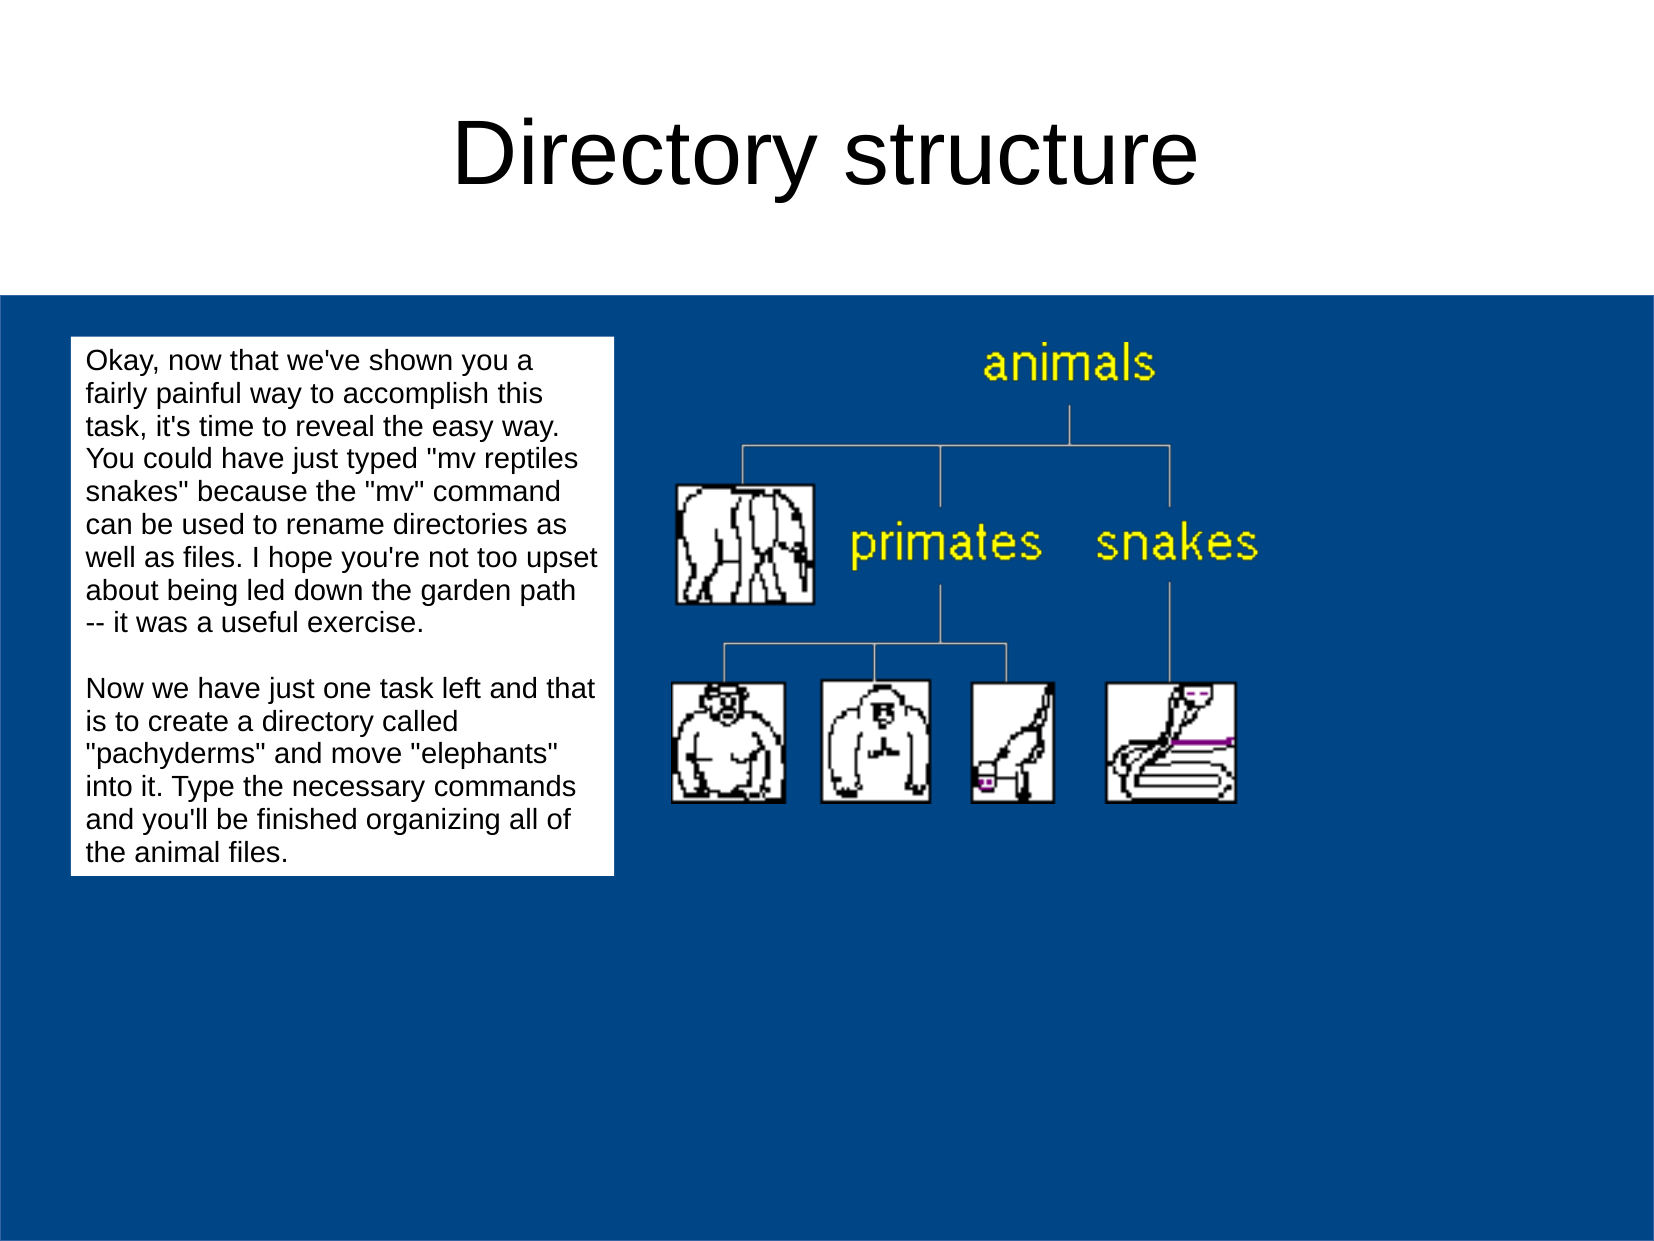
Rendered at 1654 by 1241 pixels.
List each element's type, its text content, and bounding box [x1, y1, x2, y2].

text_box Okay, now that we've shown you a fairly painful way to accomplish this task, it's time to reveal the easy way. You could have just typed "mv reptiles snakes" because the "mv" command can be used to rename directories as well as files. I hope you're not too upset about being led down the garden path -- it was a useful exercise. Now we have just one task left and that is to create a directory called "pachyderms" and move "elephants" into it. Type the necessary commands and you'll be finished organizing all of the animal files. [70, 336, 615, 876]
title Directory structure [82, 49, 1571, 257]
text_box [0, 295, 1654, 1241]
picture [671, 342, 1591, 804]
